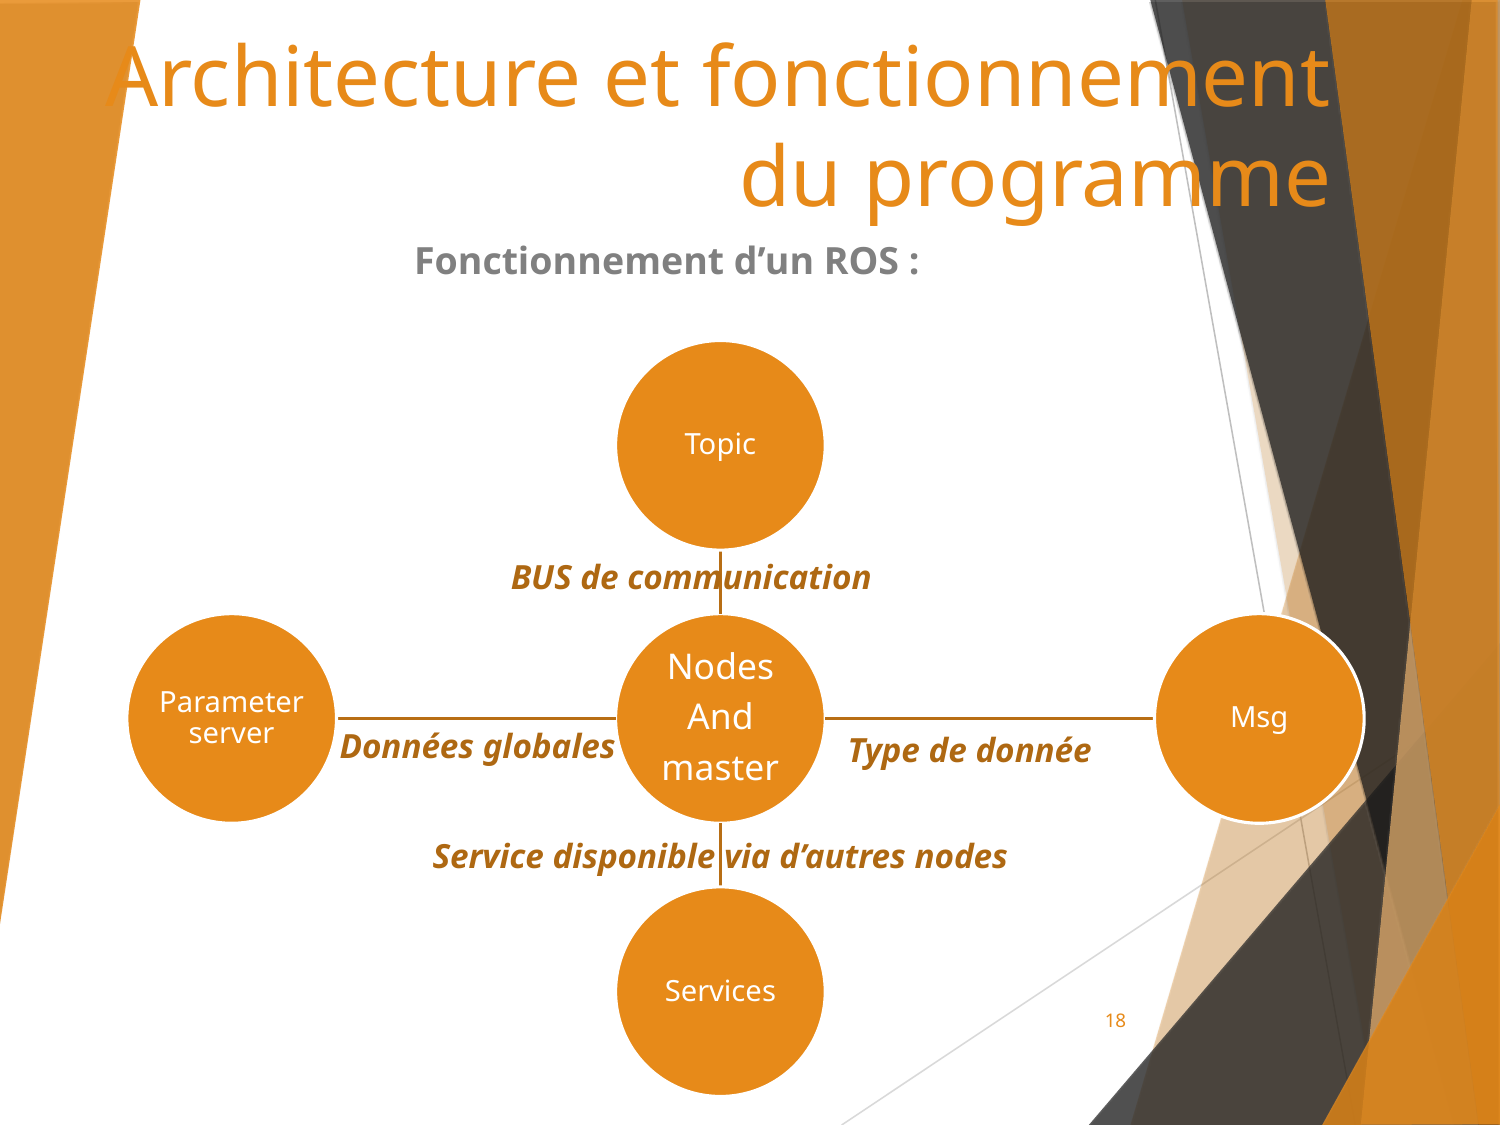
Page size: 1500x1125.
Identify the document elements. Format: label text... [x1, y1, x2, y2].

subtitle Fonctionnement d’un ROS : [107, 229, 945, 360]
text_box Données globales [324, 718, 668, 773]
text_box Msg [1154, 613, 1365, 824]
text_box BUS de communication [496, 549, 945, 604]
text_box Services [615, 886, 826, 1097]
text_box Service disponible via d’autres nodes [417, 827, 1163, 883]
text_box Nodes And master [615, 613, 826, 824]
text_box Parameter server [126, 613, 337, 824]
text_box Type de donnée [832, 721, 1176, 777]
title Architecture et fonctionnement du programme [71, 0, 1347, 231]
slide_number <numéro> [1057, 991, 1142, 1051]
text_box Topic [615, 340, 826, 549]
